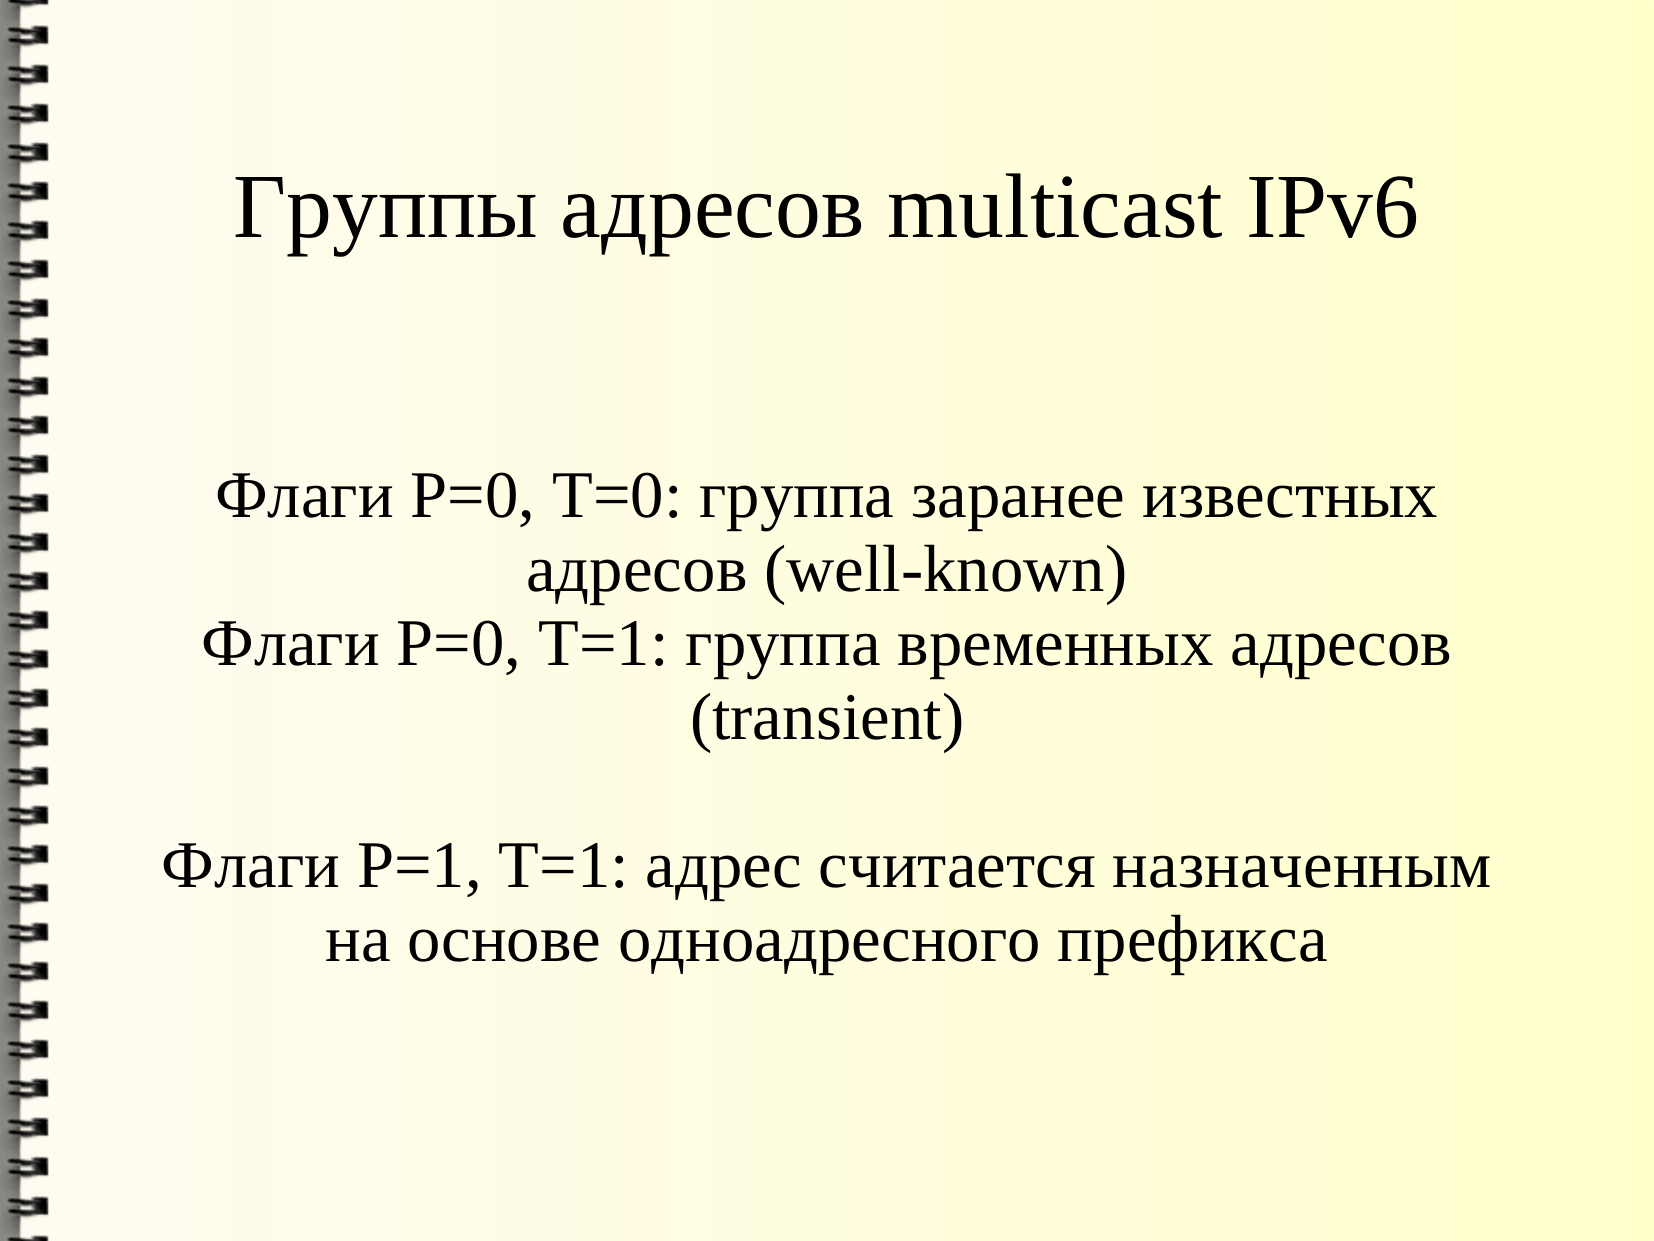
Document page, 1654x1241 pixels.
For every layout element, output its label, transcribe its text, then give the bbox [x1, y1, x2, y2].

picture [0, 0, 1654, 1241]
title Группы адресов multicast IPv6 [121, 102, 1534, 311]
subtitle Флаги P=0, T=0: группа заранее известных адресов (well-known) Флаги P=0, T=1: группа временных адресов (transient) Флаги P=1, T=1: адрес считается назначенным на основе одноадресного префикса [121, 344, 1534, 1164]
